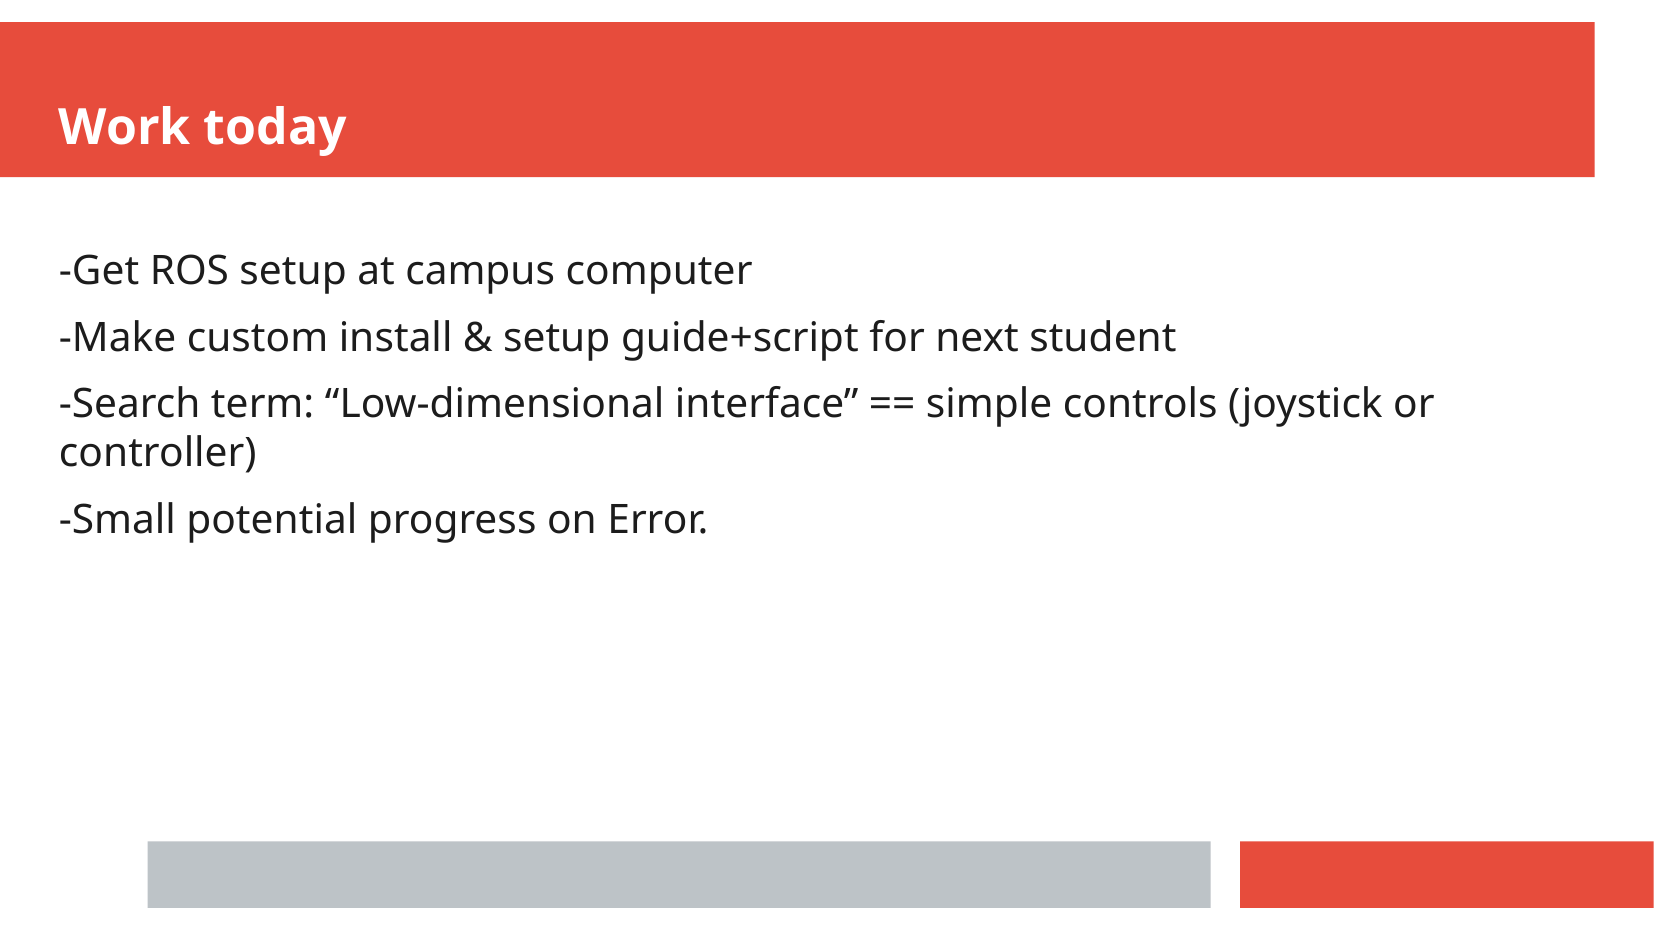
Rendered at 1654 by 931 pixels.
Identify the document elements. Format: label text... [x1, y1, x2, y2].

list -Get ROS setup at campus computer -Make custom install & setup guide+script for next student -Search term: “Low-dimensional interface” == simple controls (joystick or controller) -Small potential progress on Error. [59, 243, 1565, 820]
title Work today [59, 44, 1595, 156]
